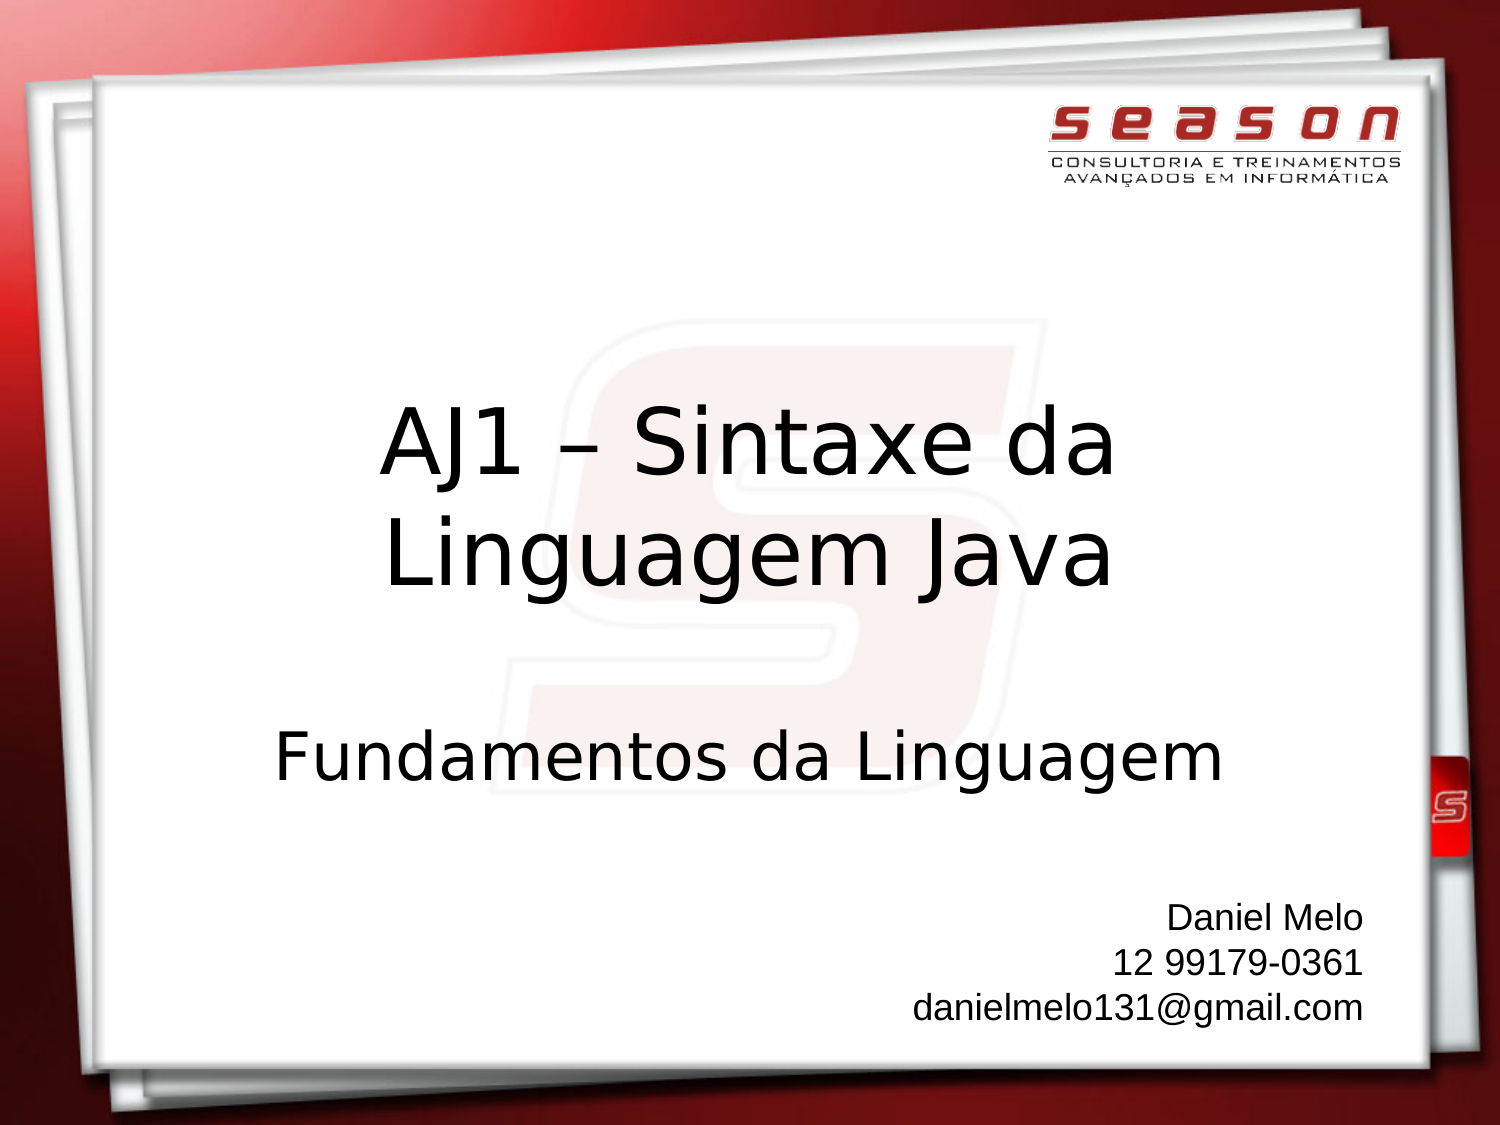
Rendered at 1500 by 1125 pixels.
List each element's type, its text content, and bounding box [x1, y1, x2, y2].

title AJ1 – Sintaxe da Linguagem Java Fundamentos da Linguagem [112, 375, 1388, 801]
picture [0, 0, 1500, 1125]
text_box Daniel Melo 12 99179-0361 danielmelo131@gmail.com [897, 885, 1382, 1052]
